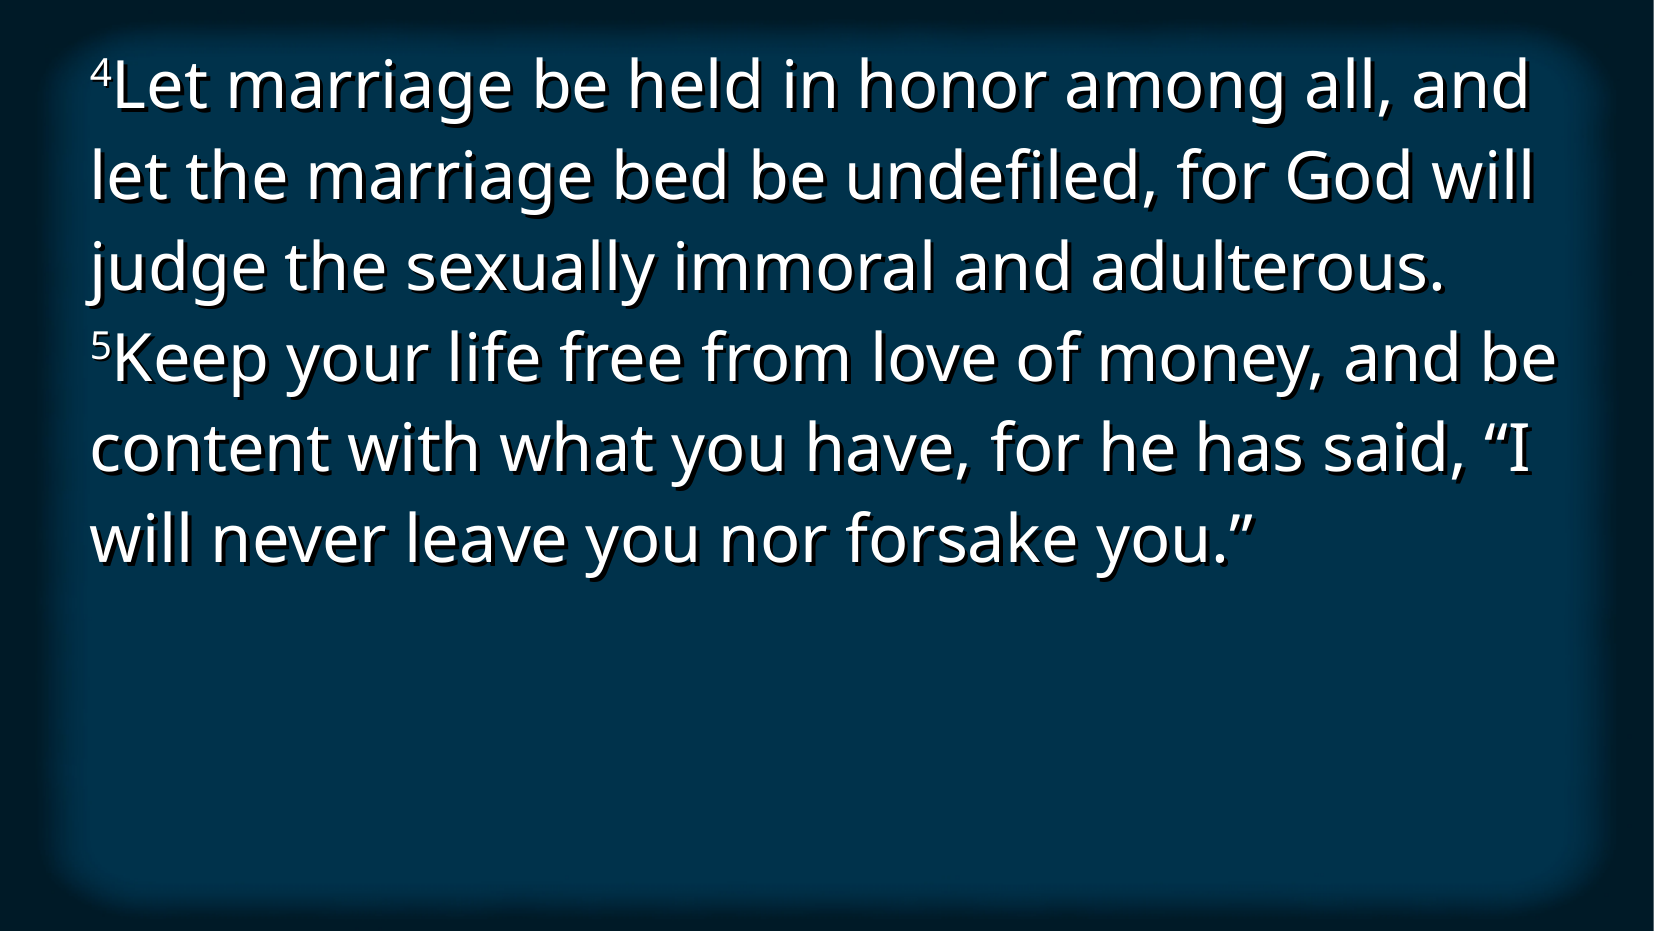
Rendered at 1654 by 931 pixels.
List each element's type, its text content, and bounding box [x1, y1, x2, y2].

text_box 4Let marriage be held in honor among all, and let the marriage bed be undefiled, for God will judge the sexually immoral and adulterous. 5Keep your life free from love of money, and be content with what you have, for he has said, “I will never leave you nor forsake you.” [75, 30, 1576, 578]
picture [0, 0, 1654, 931]
